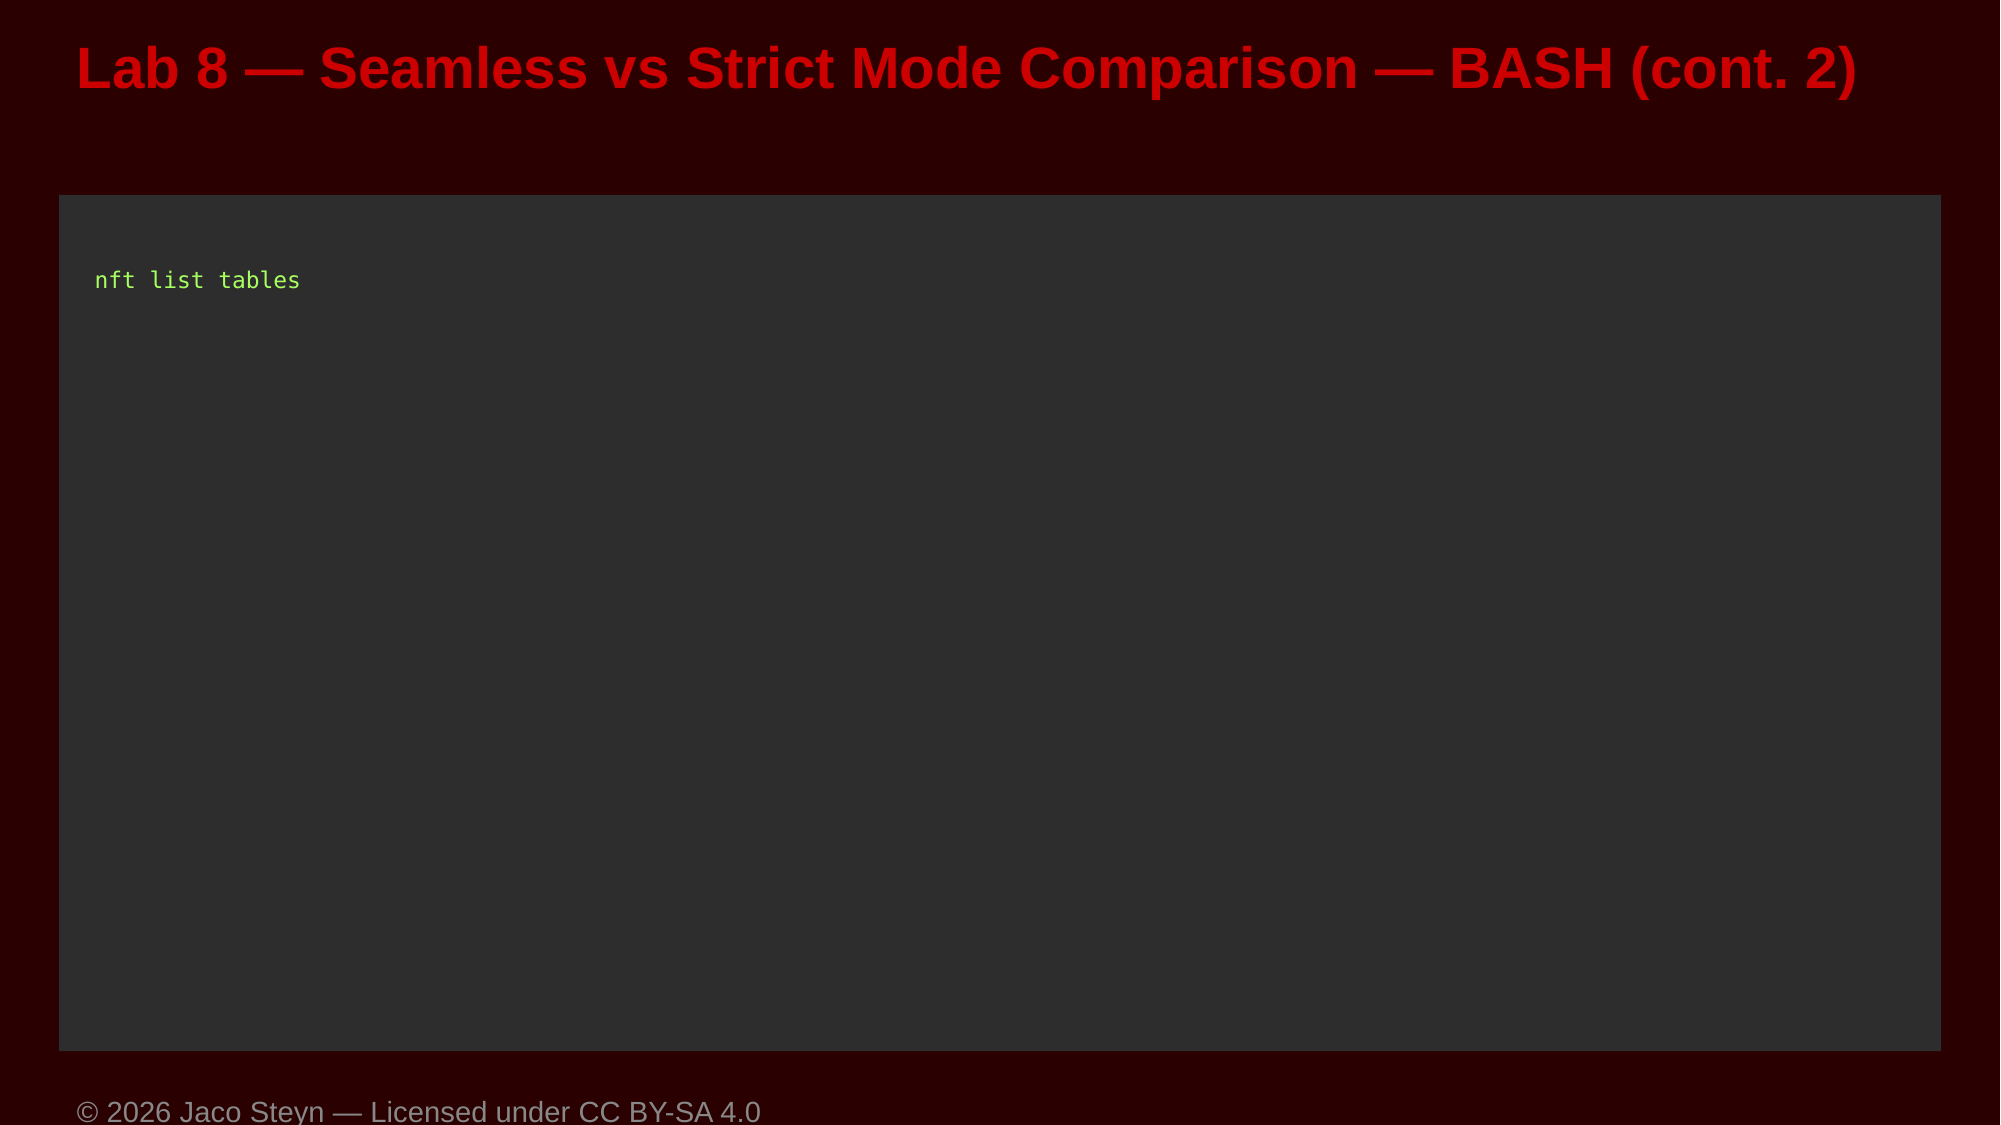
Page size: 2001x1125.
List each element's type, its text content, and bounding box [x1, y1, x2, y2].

text_box nft list tables [59, 194, 1942, 1052]
text_box Lab 8 — Seamless vs Strict Mode Comparison — BASH (cont. 2) [59, 23, 1942, 178]
text_box © 2026 Jaco Steyn — Licensed under CC BY-SA 4.0 [59, 1083, 1942, 1120]
